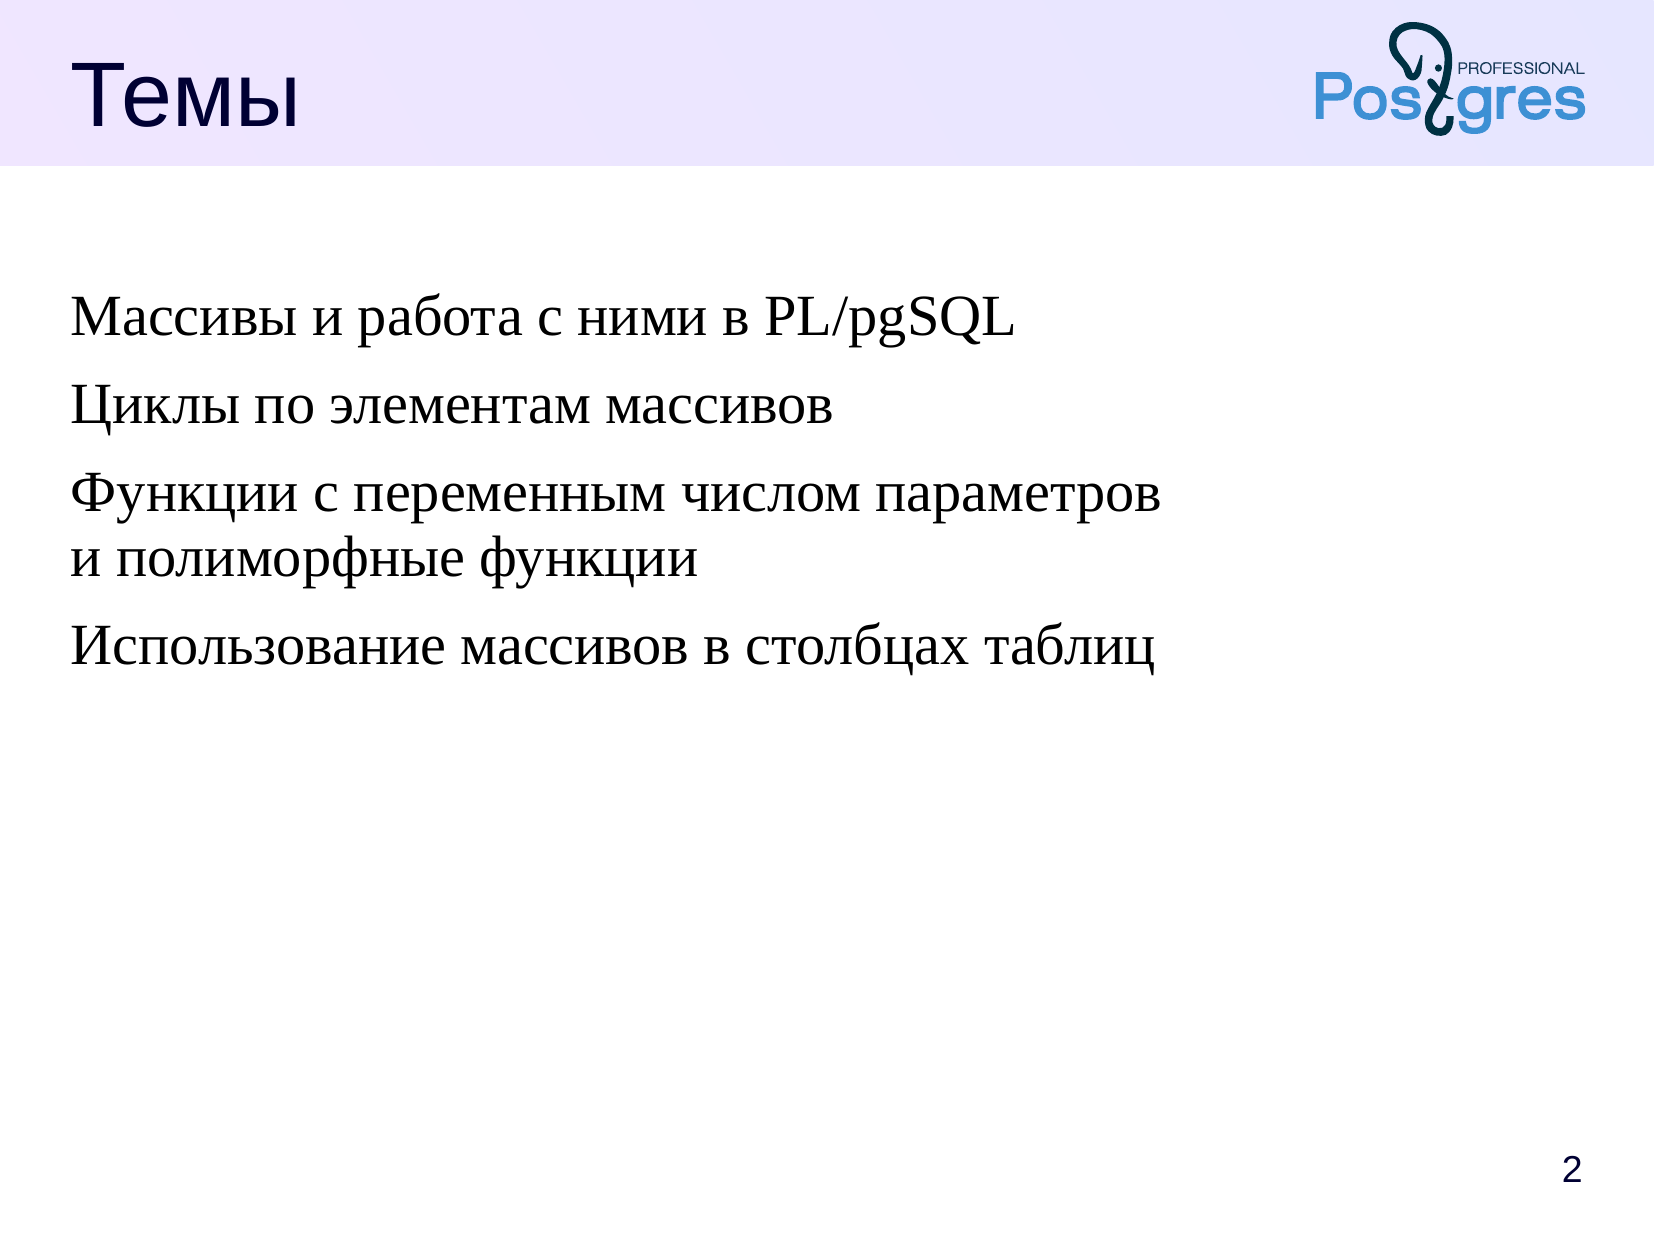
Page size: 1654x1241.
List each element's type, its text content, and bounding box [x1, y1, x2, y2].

title Темы [70, 43, 1241, 147]
list Массивы и работа с ними в PL/pgSQL Циклы по элементам массивов Функции с переменным числом параметров и полиморфные функции Использование массивов в столбцах таблиц [70, 283, 1583, 1141]
